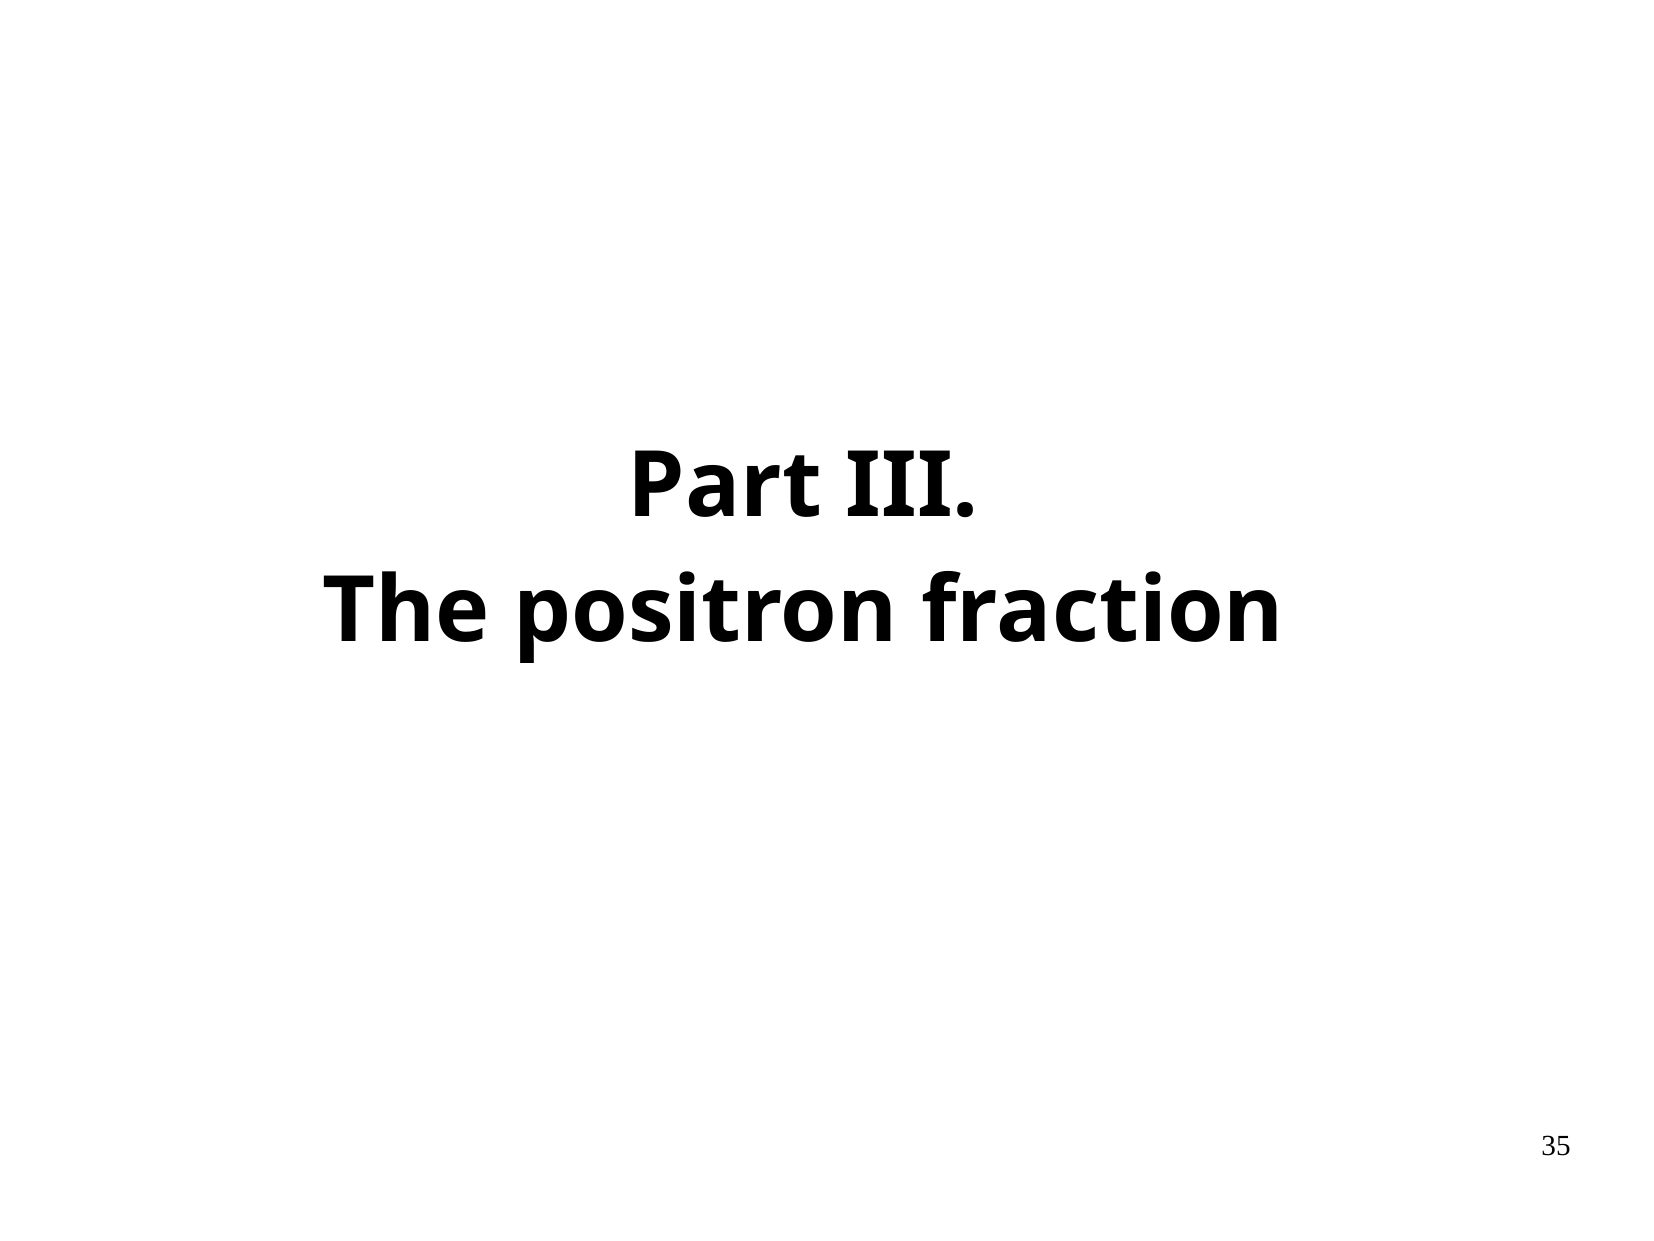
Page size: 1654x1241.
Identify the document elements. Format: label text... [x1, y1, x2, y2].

title Part III. The positron fraction [59, 420, 1548, 667]
